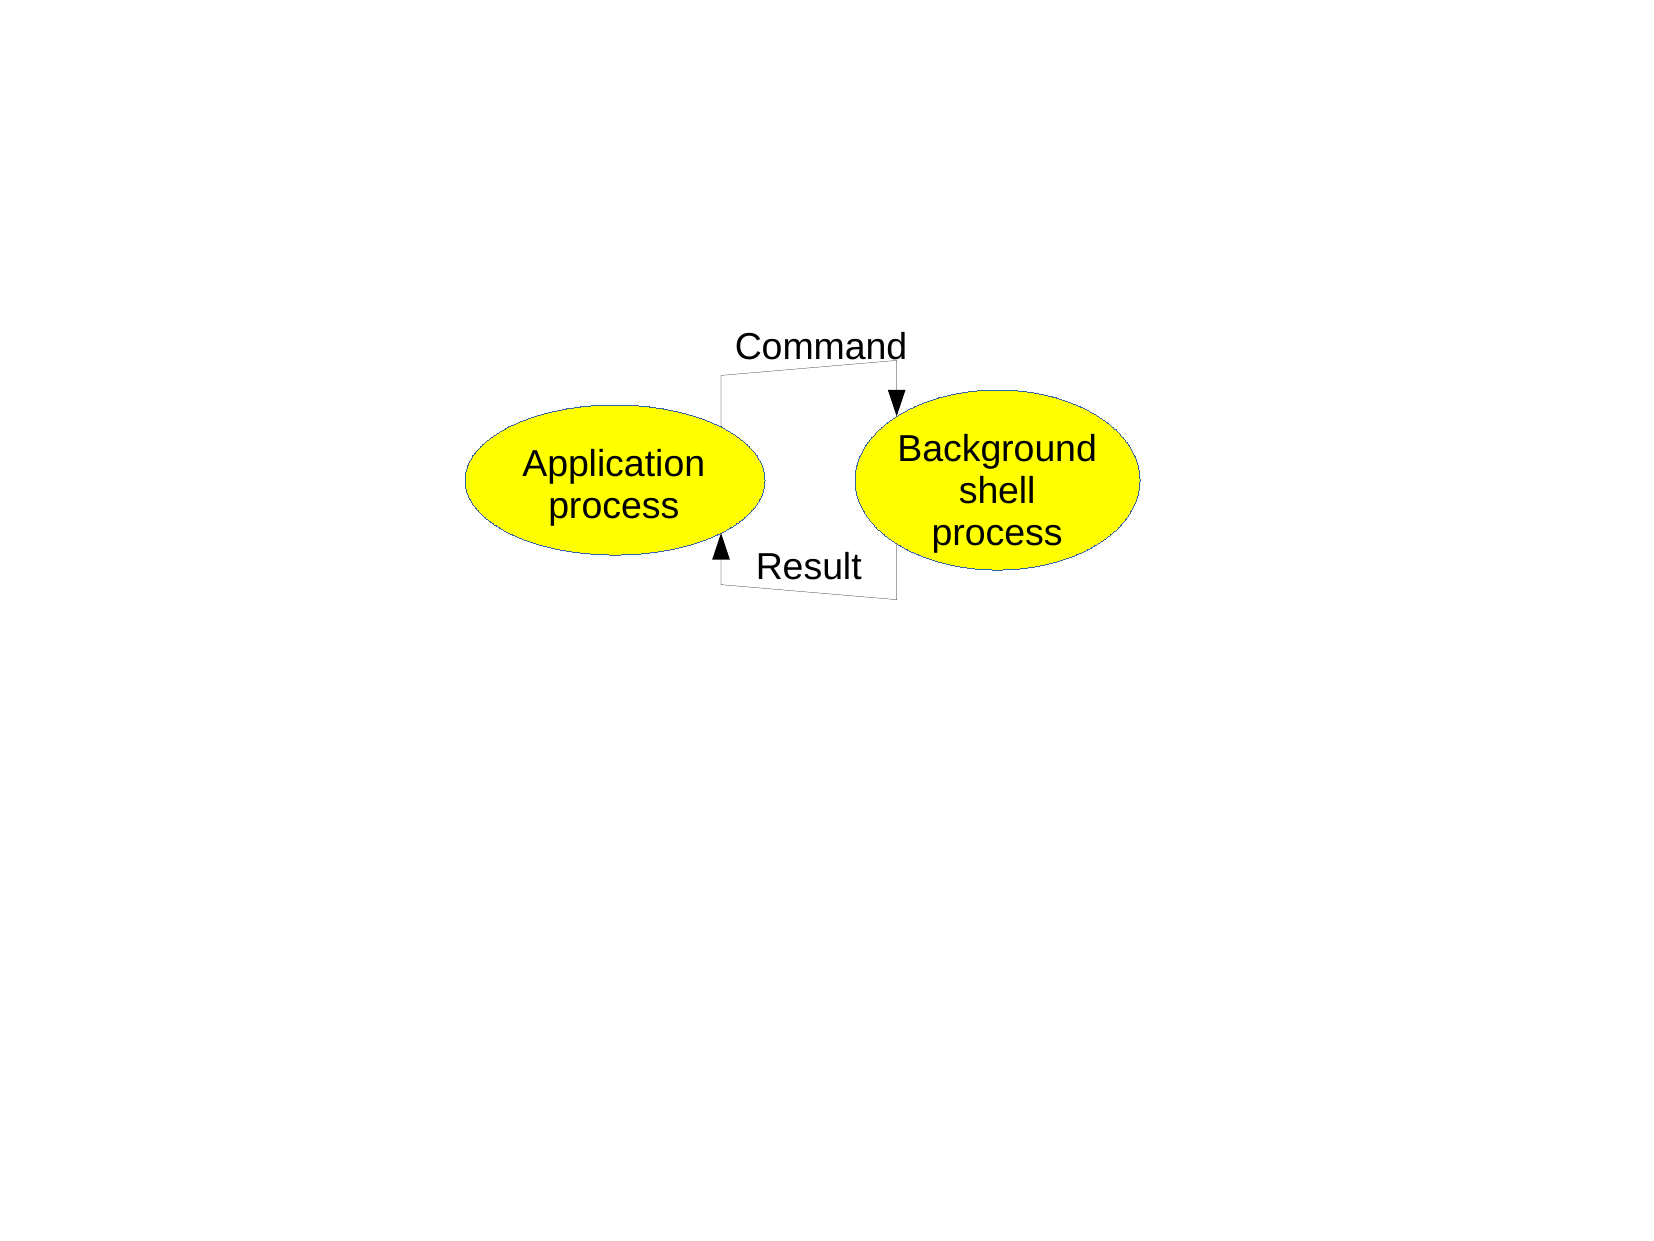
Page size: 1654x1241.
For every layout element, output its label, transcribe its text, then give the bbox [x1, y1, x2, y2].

text_box [1112, 426, 1141, 534]
text_box [935, 561, 1060, 571]
text_box [510, 534, 720, 556]
text_box [855, 427, 882, 533]
text_box [465, 405, 766, 533]
text_box Command [720, 318, 923, 376]
text_box Application process [507, 435, 721, 534]
text_box [891, 390, 1104, 420]
text_box Background shell process [882, 420, 1112, 561]
